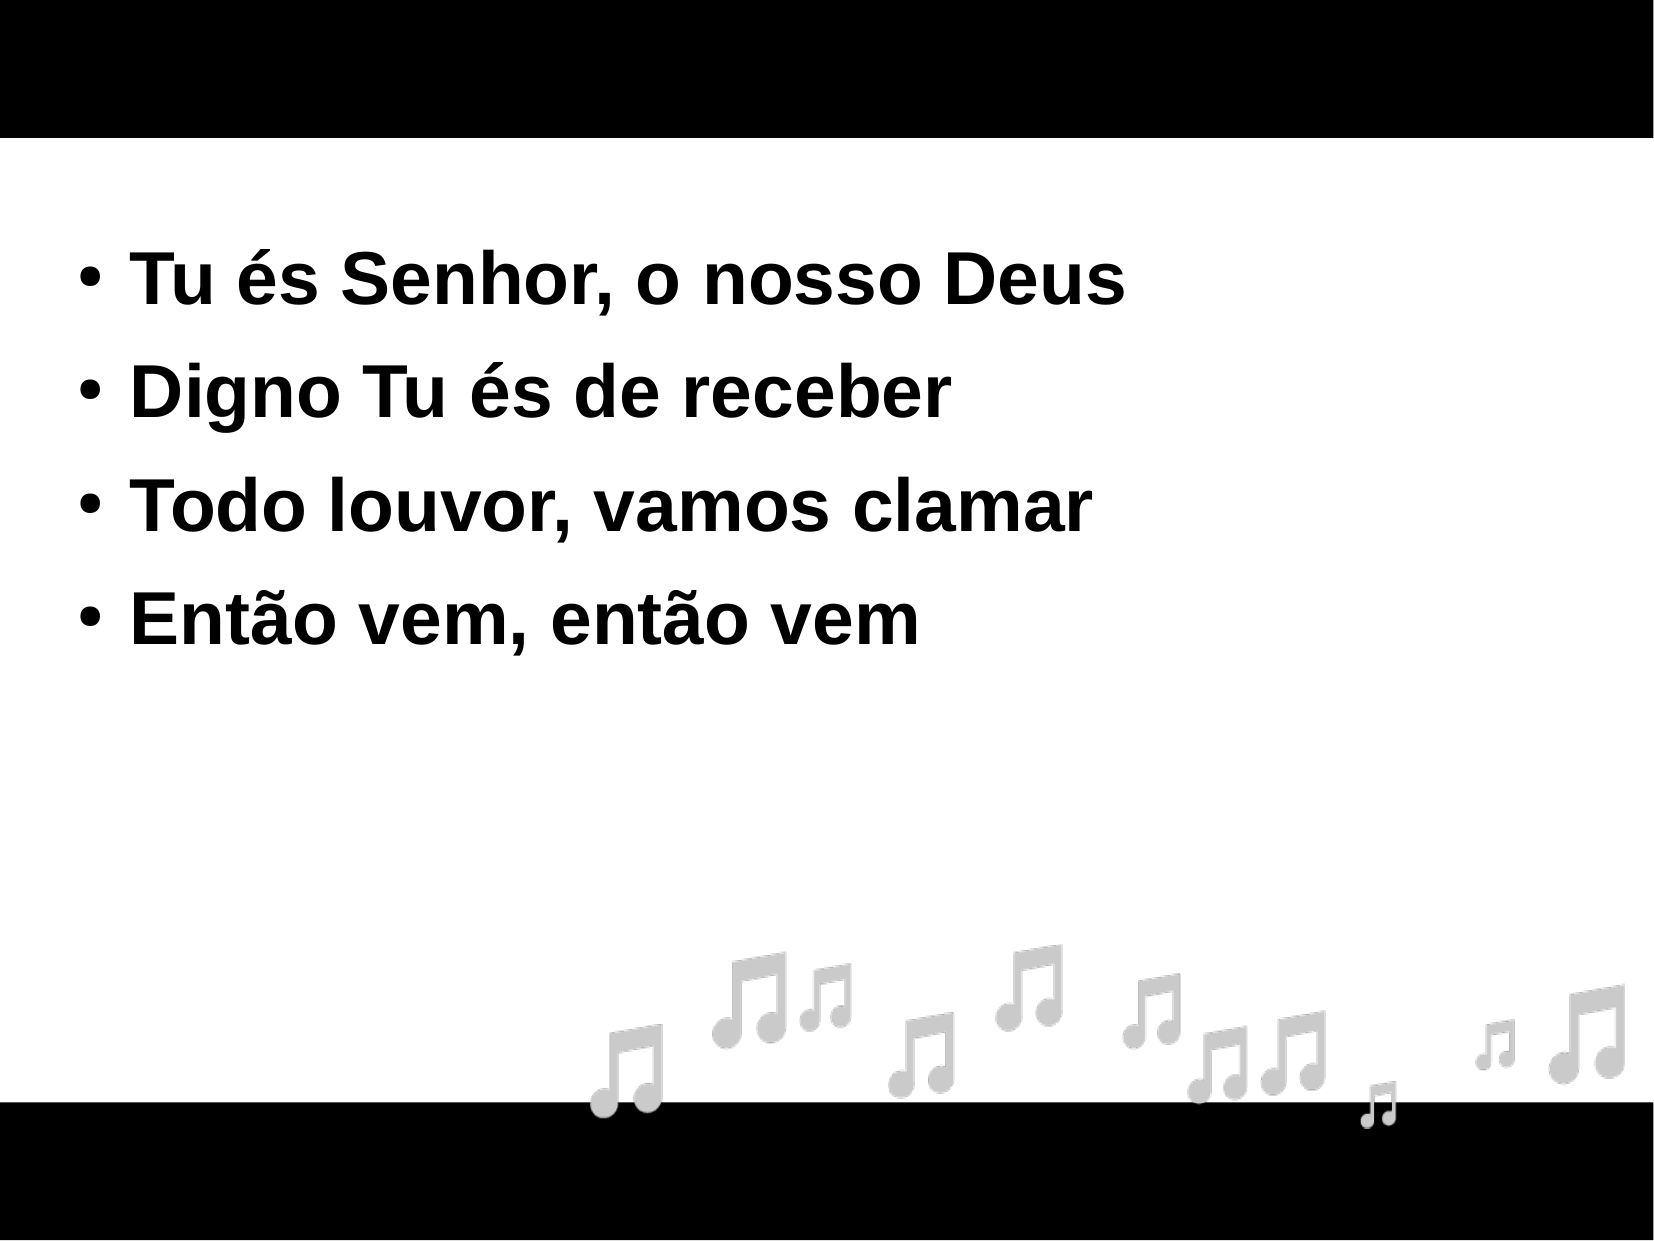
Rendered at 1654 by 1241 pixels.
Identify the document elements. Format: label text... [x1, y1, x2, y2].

list Tu és Senhor, o nosso Deus Digno Tu és de receber Todo louvor, vamos clamar Então vem, então vem [59, 236, 1595, 1024]
